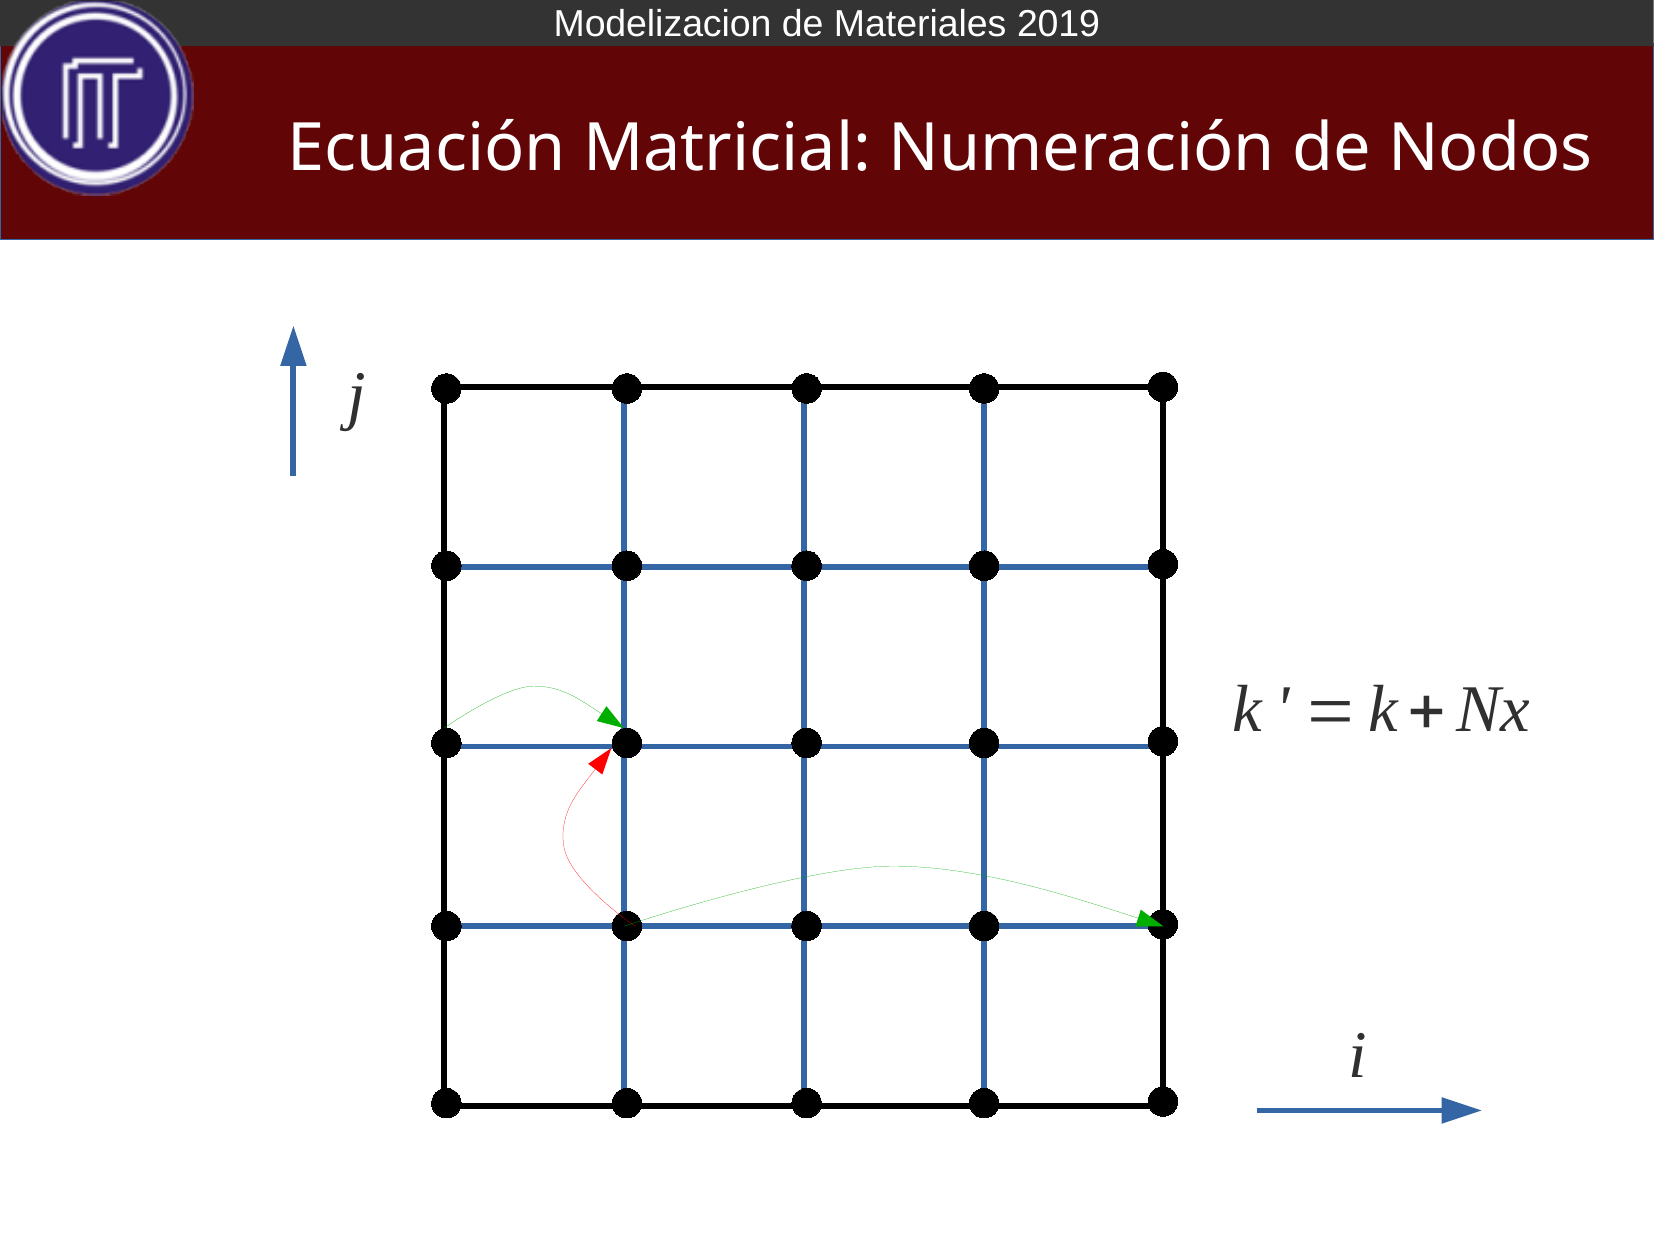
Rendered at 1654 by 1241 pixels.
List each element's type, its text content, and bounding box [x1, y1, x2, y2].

text_box [612, 373, 642, 404]
chart [327, 357, 377, 432]
text_box [969, 728, 999, 758]
text_box [1148, 549, 1178, 579]
text_box [431, 373, 462, 404]
text_box [969, 550, 999, 581]
text_box [791, 728, 822, 758]
text_box [791, 373, 822, 404]
text_box [612, 550, 642, 581]
chart [1223, 672, 1539, 747]
title Ecuación Matricial: Numeración de Nodos [41, 50, 1654, 239]
text_box [612, 1088, 642, 1118]
text_box [969, 373, 999, 404]
text_box [1148, 909, 1178, 940]
text_box [969, 911, 999, 941]
text_box [969, 1088, 999, 1118]
text_box [791, 550, 822, 581]
chart [1342, 1018, 1377, 1093]
text_box [431, 1088, 462, 1118]
text_box [1148, 1086, 1178, 1117]
text_box [612, 914, 642, 941]
text_box [1148, 372, 1178, 402]
text_box [612, 728, 642, 758]
text_box [431, 911, 462, 941]
text_box [1148, 726, 1178, 757]
text_box [791, 1088, 822, 1118]
text_box [431, 728, 462, 758]
text_box [619, 911, 641, 923]
text_box [431, 550, 462, 581]
text_box [791, 911, 822, 941]
picture [0, 0, 194, 196]
